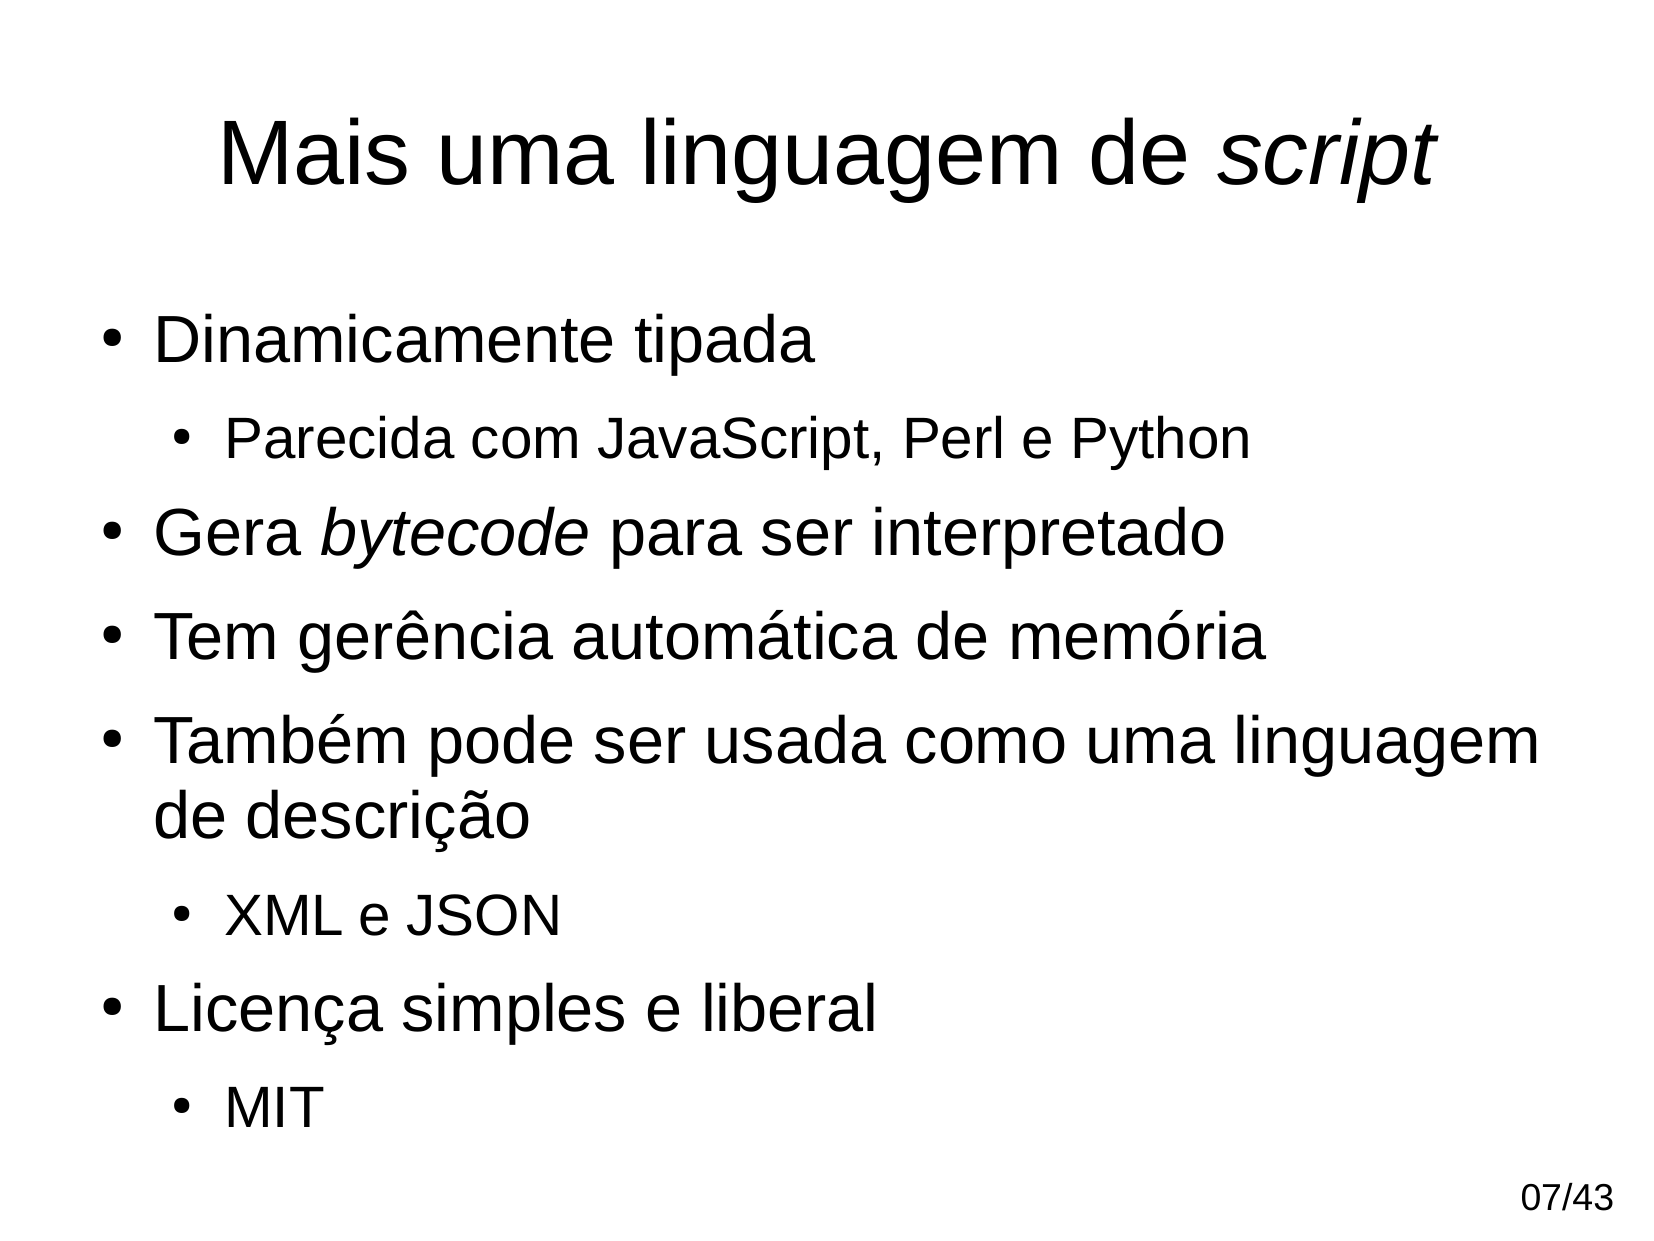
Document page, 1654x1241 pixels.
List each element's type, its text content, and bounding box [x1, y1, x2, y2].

title Mais uma linguagem de script [82, 49, 1571, 257]
list Dinamicamente tipada Parecida com JavaScript, Perl e Python Gera bytecode para ser interpretado Tem gerência automática de memória Também pode ser usada como uma linguagem de descrição XML e JSON Licença simples e liberal MIT [82, 302, 1571, 1139]
text_box 07/43 [1495, 1168, 1630, 1239]
